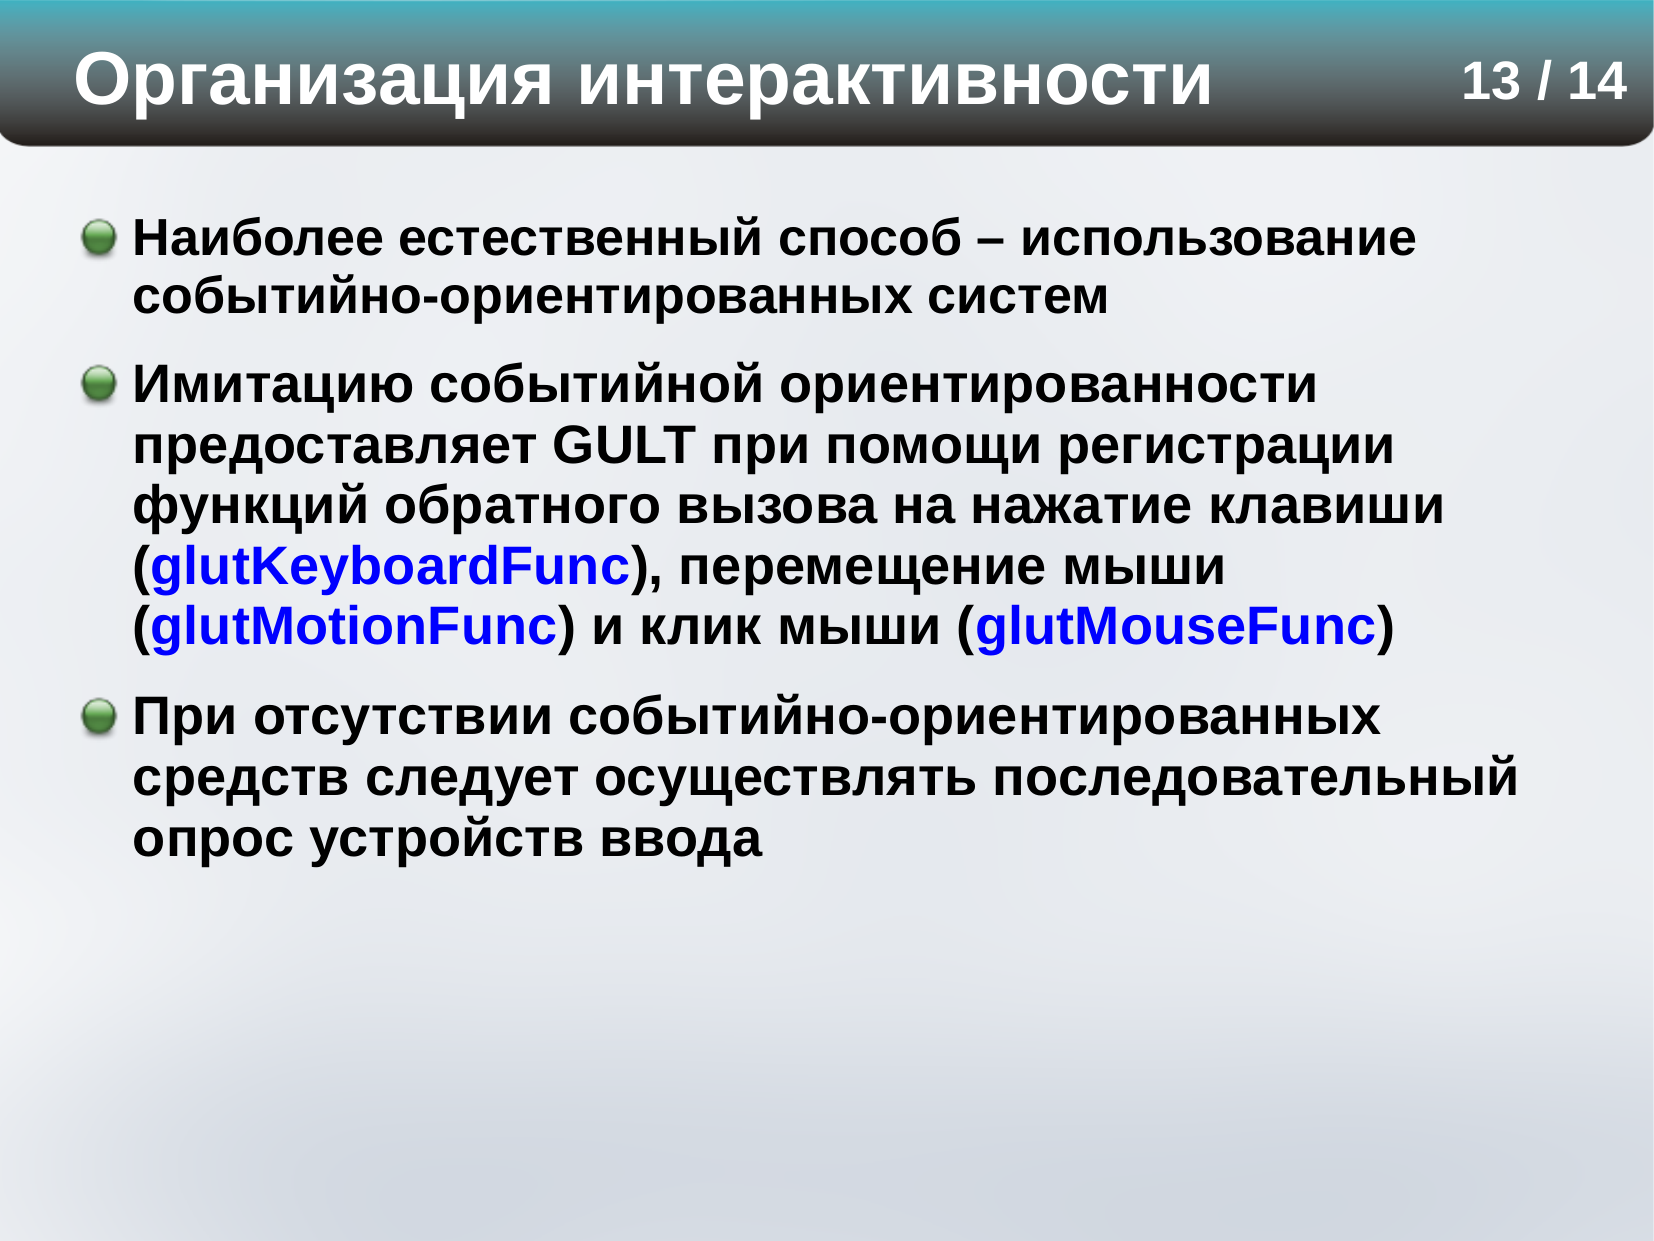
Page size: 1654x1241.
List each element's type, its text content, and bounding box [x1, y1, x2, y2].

text_box Наиболее естественный способ – использование событийно-ориентированных систем Имитацию событийной ориентированности предоставляет GULT при помощи регистрации функций обратного вызова на нажатие клавиши (glutKeyboardFunc), перемещение мыши (glutMotionFunc) и клик мыши (glutMouseFunc) При отсутствии событийно-ориентированных средств следует осуществлять последовательный опрос устройств ввода [59, 200, 1625, 1063]
text_box <номер> / 14 [1446, 42, 1654, 179]
text_box Организация интерактивности [59, 29, 1300, 129]
picture [0, 0, 1654, 1241]
